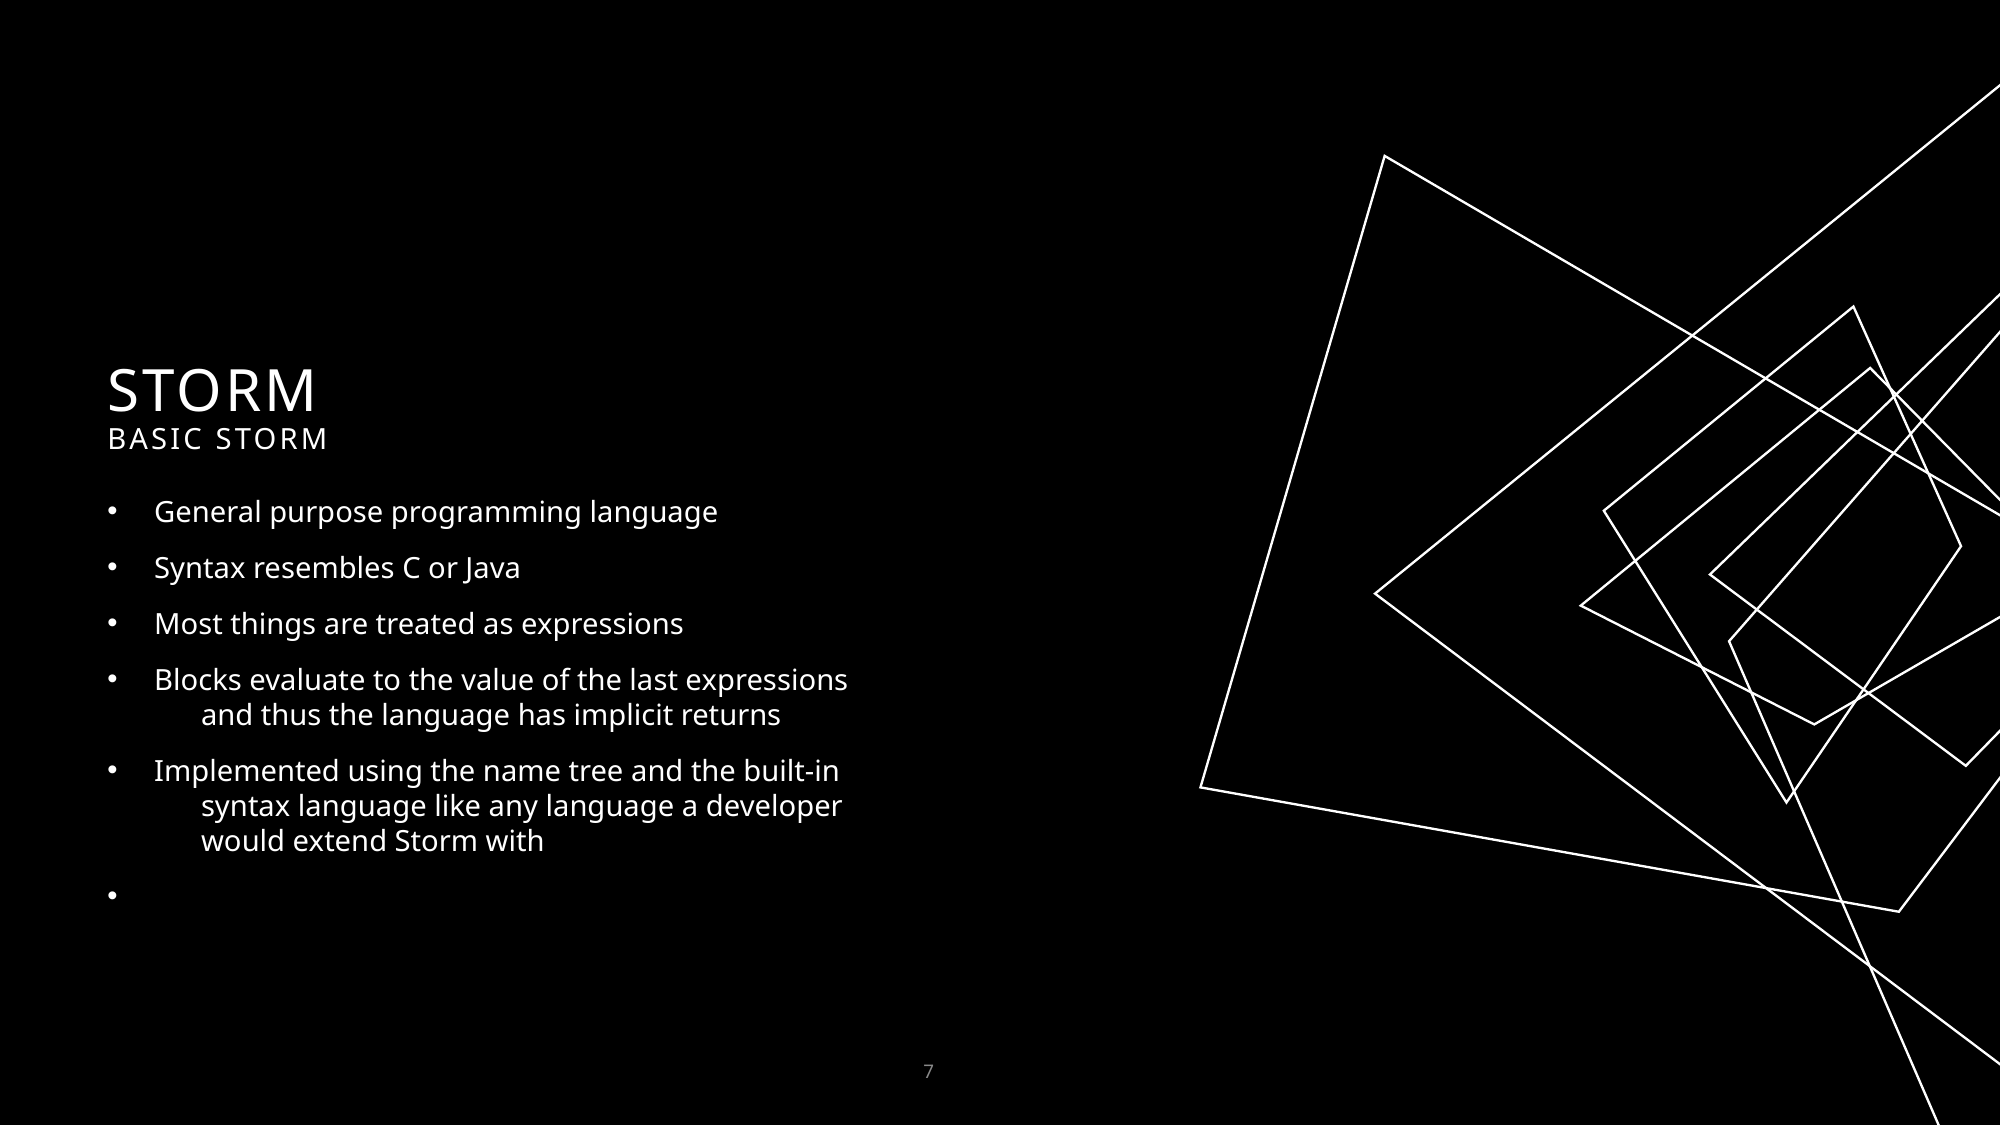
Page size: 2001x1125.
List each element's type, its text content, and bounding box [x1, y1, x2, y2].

list General purpose programming language Syntax resembles C or Java Most things are treated as expressions Blocks evaluate to the value of the last expressions and thus the language has implicit returns Implemented using the name tree and the built-in syntax language like any language a developer would extend Storm with [92, 485, 883, 1056]
title Storm basic storm [92, 308, 604, 464]
slide_number 7 [908, 1042, 1071, 1103]
